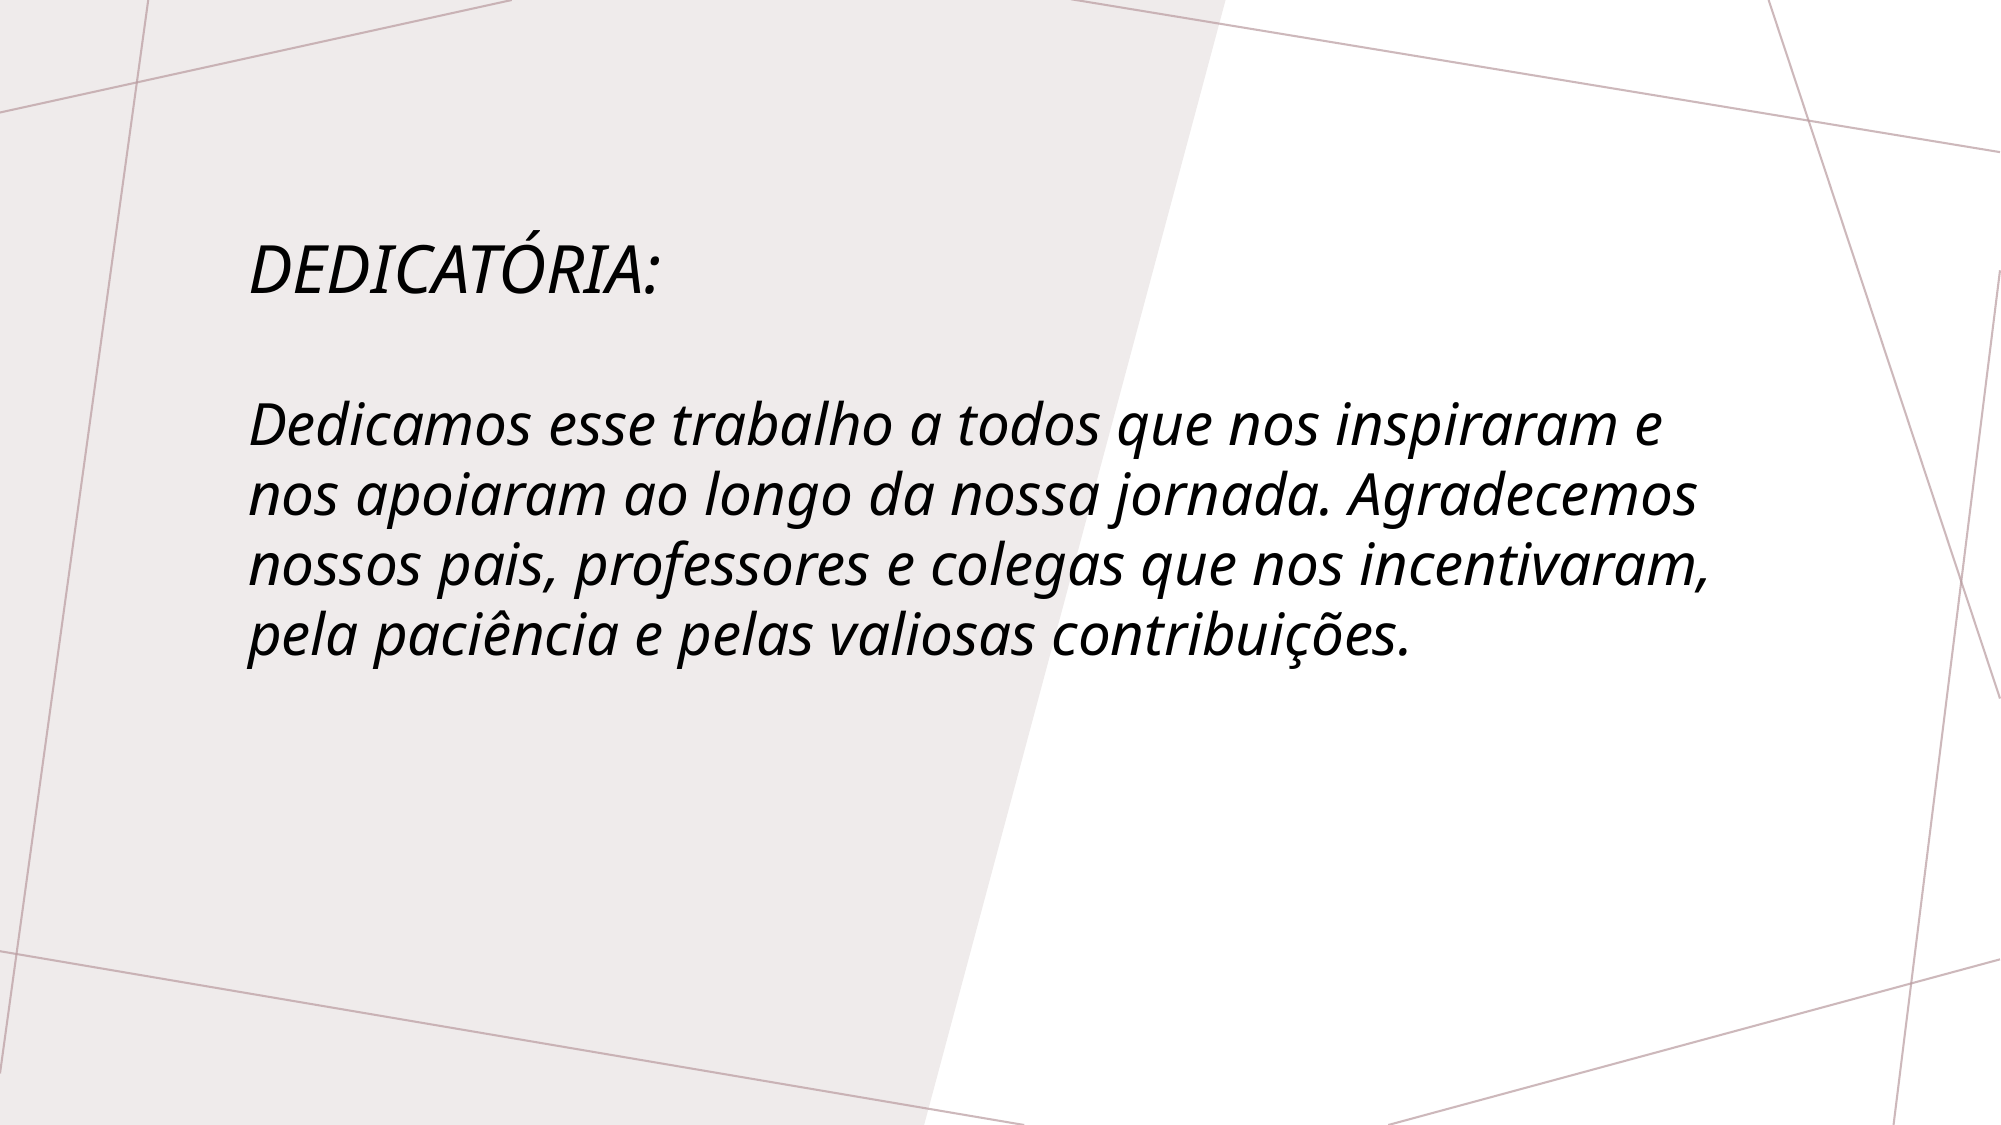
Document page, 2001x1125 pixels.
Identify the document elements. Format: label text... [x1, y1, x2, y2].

text_box DEDICATÓRIA: Dedicamos esse trabalho a todos que nos inspiraram e nos apoiaram ao longo da nossa jornada. Agradecemos nossos pais, professores e colegas que nos incentivaram, pela paciência e pelas valiosas contribuições. [233, 219, 1768, 680]
